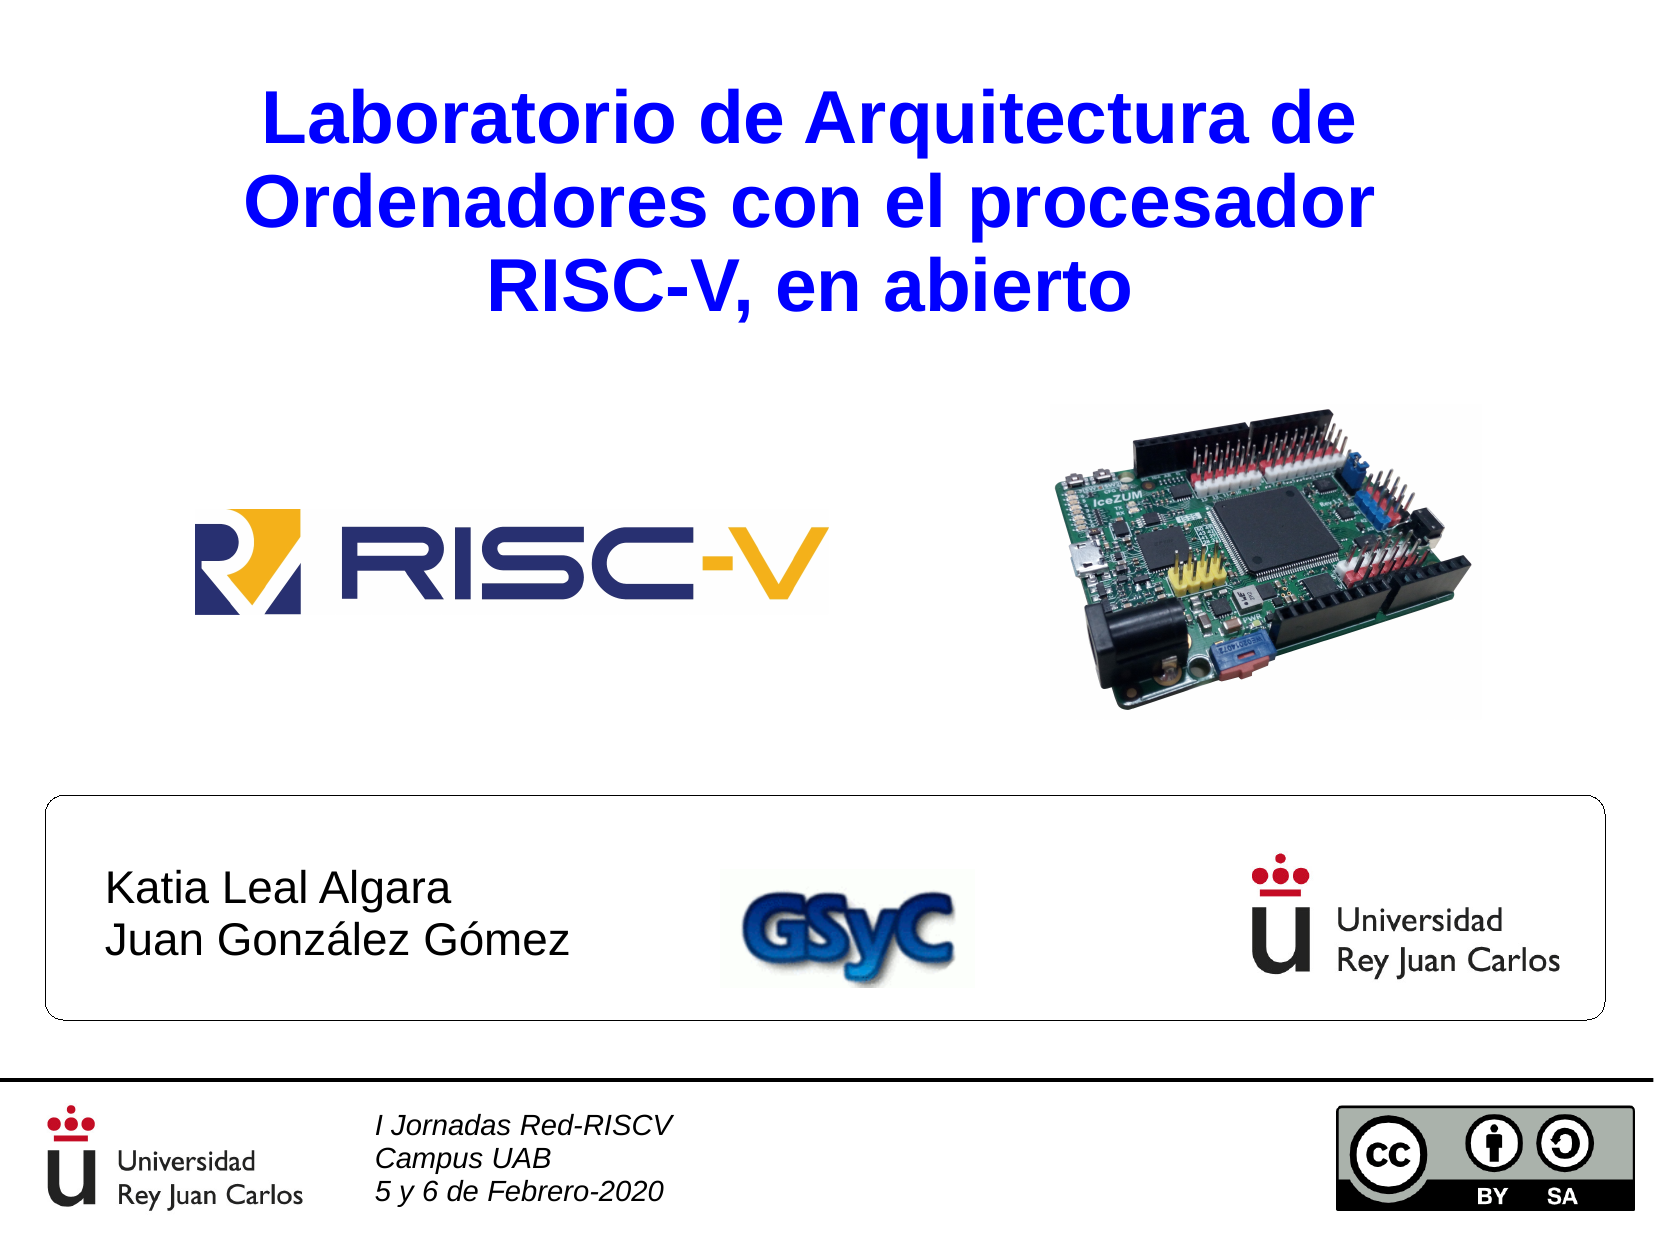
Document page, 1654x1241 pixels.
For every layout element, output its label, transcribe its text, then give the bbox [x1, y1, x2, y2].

title Laboratorio de Arquitectura de Ordenadores con el procesador RISC-V, en abierto [150, 75, 1471, 327]
picture [195, 509, 829, 616]
text_box [45, 795, 1606, 1021]
text_box I Jornadas Red-RISCV Campus UAB 5 y 6 de Febrero-2020 [360, 1101, 1246, 1216]
picture [720, 869, 975, 988]
picture [1231, 840, 1576, 991]
picture [30, 1094, 316, 1220]
picture [1050, 404, 1482, 721]
text_box Katia Leal Algara Juan González Gómez [90, 855, 601, 973]
picture [1336, 1094, 1636, 1221]
